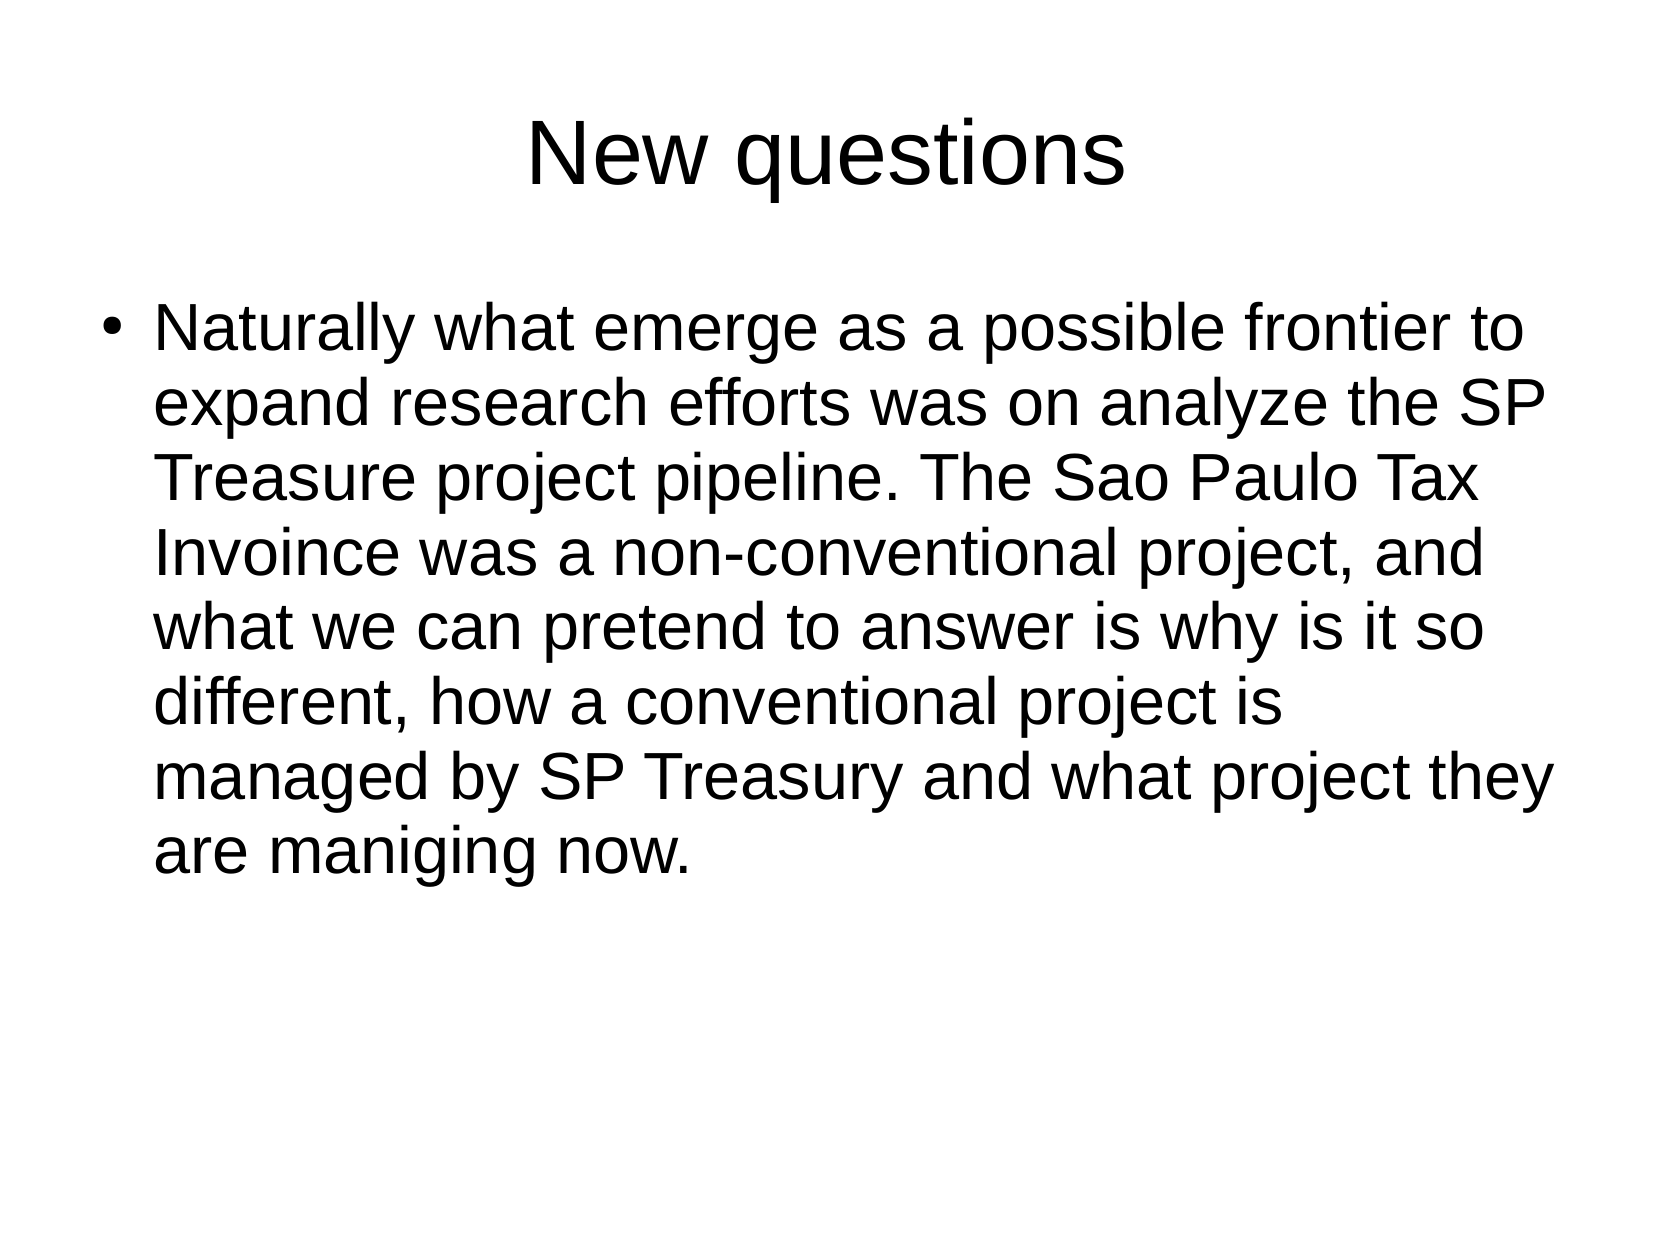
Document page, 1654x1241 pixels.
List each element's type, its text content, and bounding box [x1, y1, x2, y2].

list Naturally what emerge as a possible frontier to expand research efforts was on analyze the SP Treasure project pipeline. The Sao Paulo Tax Invoince was a non-conventional project, and what we can pretend to answer is why is it so different, how a conventional project is managed by SP Treasury and what project they are maniging now. [82, 290, 1571, 1109]
title New questions [82, 56, 1571, 250]
